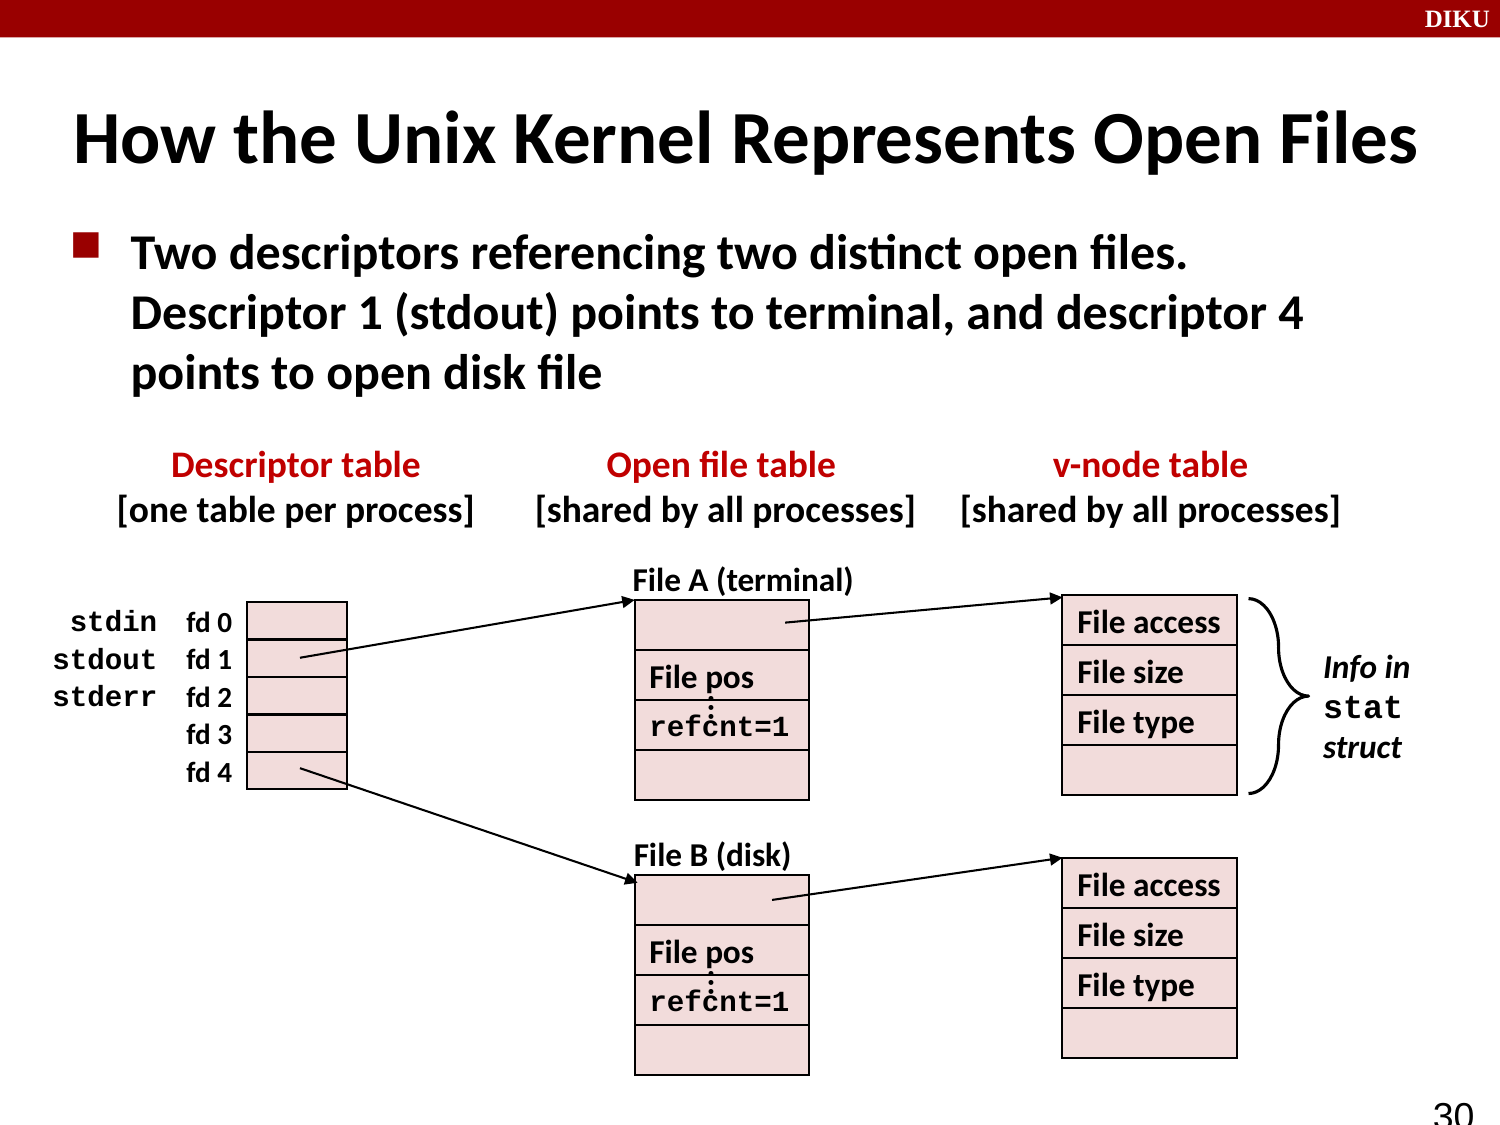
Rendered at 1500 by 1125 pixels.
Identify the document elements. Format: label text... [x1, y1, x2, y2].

text_box File type [1062, 957, 1238, 1008]
text_box Open file table [shared by all processes] [519, 432, 932, 538]
text_box [634, 605, 810, 650]
text_box stdin [54, 595, 173, 646]
text_box refcnt=1 [634, 699, 810, 749]
text_box File access [1062, 595, 1238, 645]
text_box Info in stat struct [1308, 637, 1459, 773]
text_box refcnt=1 [634, 974, 810, 1024]
text_box ... [634, 1024, 810, 1075]
text_box fd 2 [173, 677, 247, 714]
text_box [634, 874, 810, 925]
text_box File A (terminal) [617, 550, 870, 605]
text_box fd 1 [173, 639, 247, 677]
text_box [247, 602, 347, 790]
text_box ... [634, 749, 810, 800]
text_box File pos [634, 925, 810, 974]
text_box v-node table [shared by all processes] [945, 432, 1357, 538]
text_box How the Unix Kernel Represents Open Files [58, 71, 1488, 197]
text_box fd 4 [147, 752, 247, 790]
text_box File B (disk) [618, 825, 807, 880]
text_box File size [1062, 645, 1238, 695]
text_box fd 3 [147, 714, 247, 752]
text_box Two descriptors referencing two distinct open files. Descriptor 1 (stdout) points to terminal, and descriptor 4 points to open disk file [59, 212, 1423, 425]
text_box File pos [634, 650, 810, 699]
text_box Descriptor table [one table per process] [101, 432, 491, 538]
text_box File size [1062, 907, 1238, 957]
text_box fd 0 [173, 602, 247, 639]
text_box File type [1062, 695, 1238, 746]
text_box stdout [37, 632, 173, 683]
text_box ... [1062, 1008, 1238, 1058]
text_box File access [1062, 857, 1238, 907]
text_box ... [1062, 746, 1238, 796]
text_box stderr [37, 683, 173, 721]
